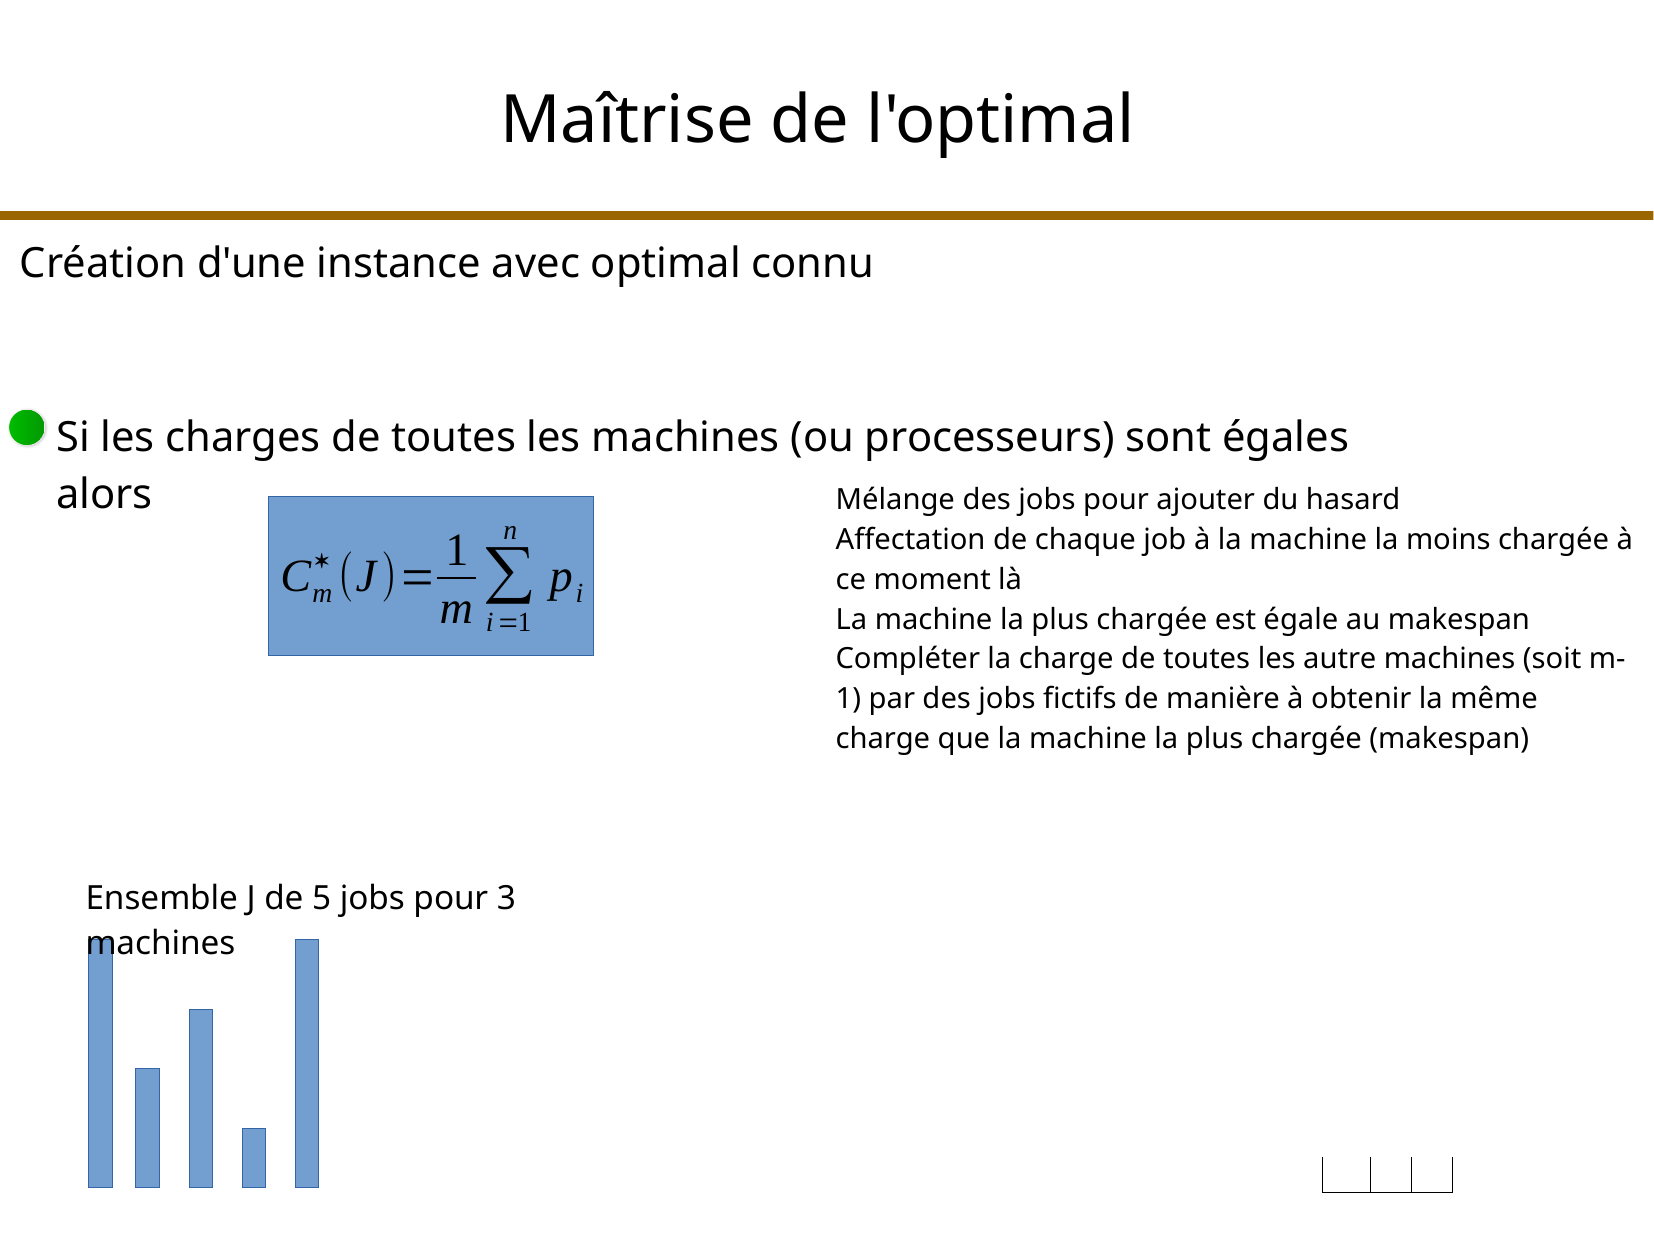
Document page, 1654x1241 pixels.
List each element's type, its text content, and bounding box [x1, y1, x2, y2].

title Maîtrise de l'optimal [82, 46, 1571, 186]
text_box [295, 996, 319, 1188]
text_box Ensemble J de 5 jobs pour 3 machines [70, 866, 674, 996]
text_box [268, 496, 594, 513]
text_box Mélange des jobs pour ajouter du hasard Affectation de chaque job à la machine la moins chargée à ce moment là La machine la plus chargée est égale au makespan Compléter la charge de toutes les autre machines (soit m-1) par des jobs fictifs de manière à obtenir la même charge que la machine la plus chargée (makespan) [820, 471, 1654, 723]
text_box Création d'une instance avec optimal connu [5, 225, 922, 384]
picture [6, 407, 50, 450]
text_box [242, 1128, 266, 1188]
picture [268, 513, 594, 638]
text_box Si les charges de toutes les machines (ou processeurs) sont égales alors [41, 399, 1441, 473]
text_box [88, 996, 113, 1188]
text_box [135, 1068, 160, 1188]
text_box [268, 638, 594, 656]
text_box [189, 1009, 213, 1188]
